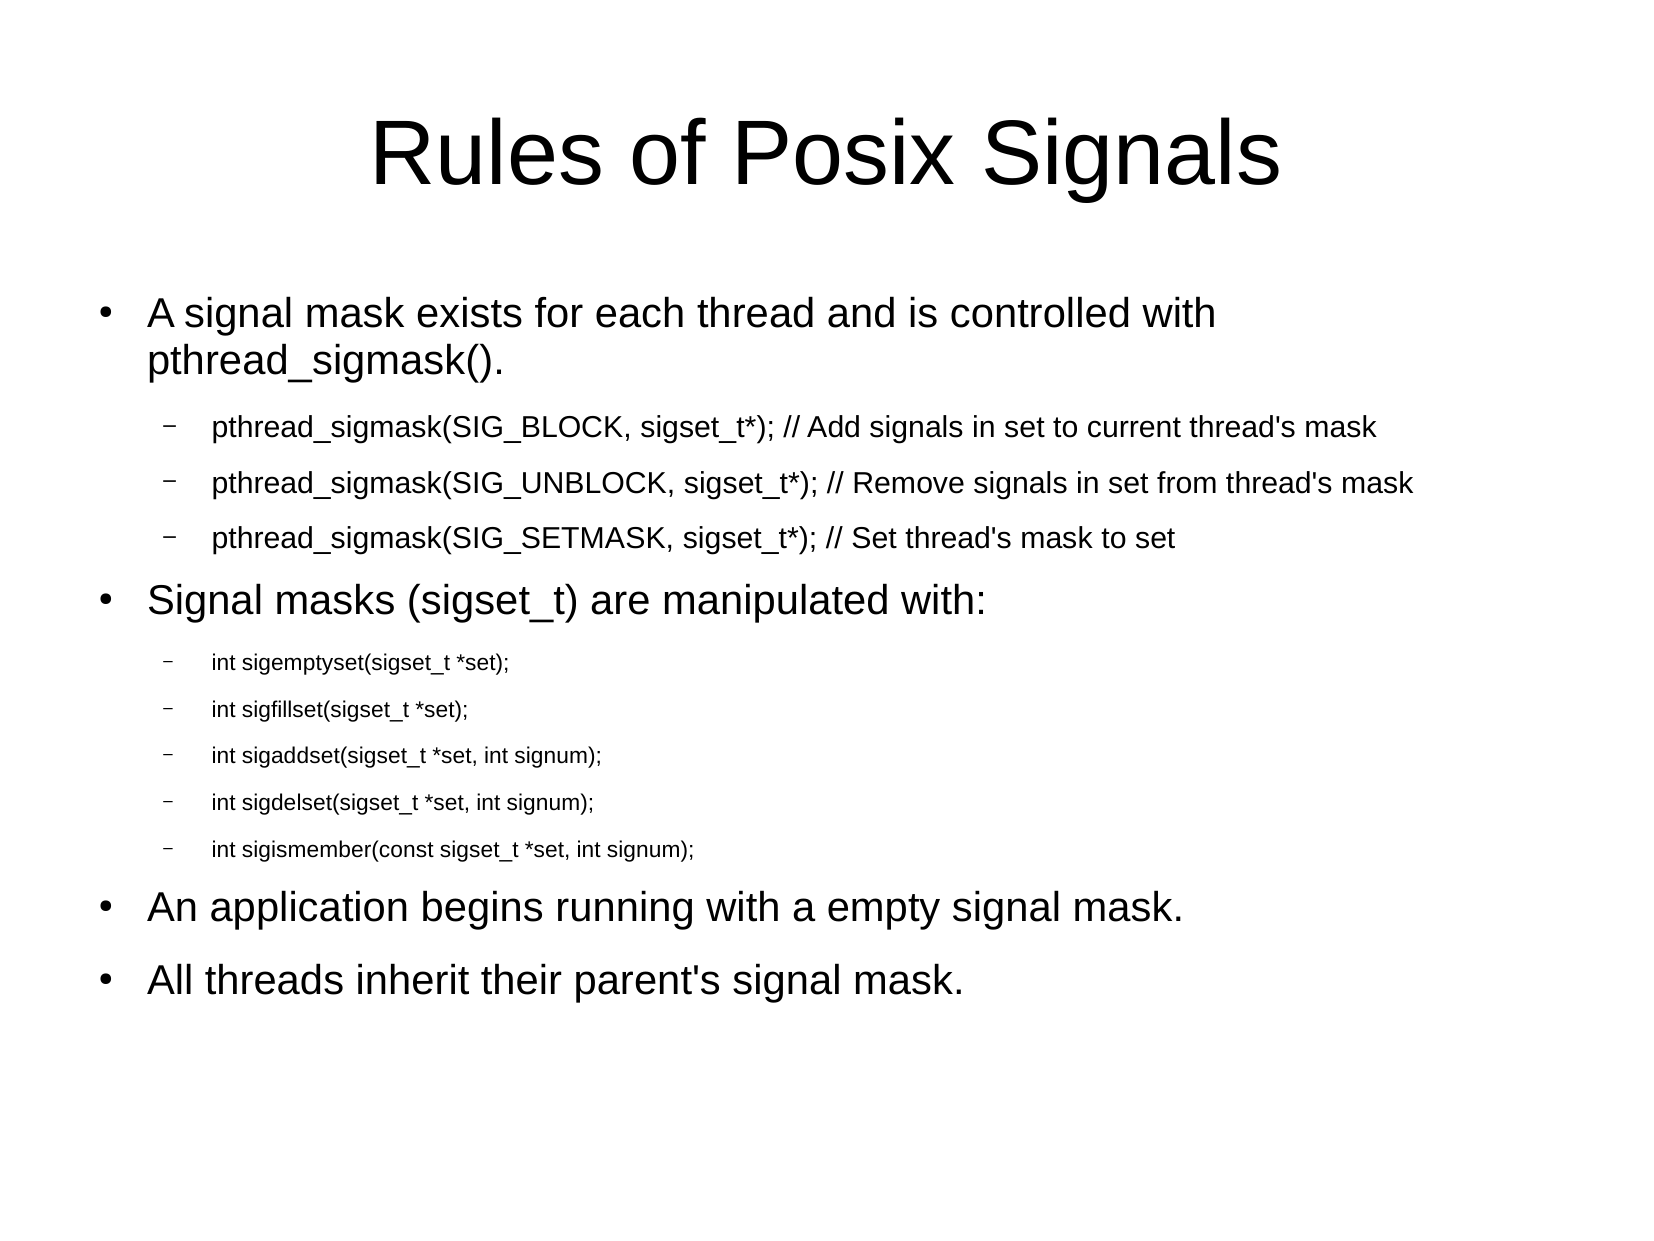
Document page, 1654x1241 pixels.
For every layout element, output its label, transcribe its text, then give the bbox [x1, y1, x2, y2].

list A signal mask exists for each thread and is controlled with pthread_sigmask(). pthread_sigmask(SIG_BLOCK, sigset_t*); // Add signals in set to current thread's mask pthread_sigmask(SIG_UNBLOCK, sigset_t*); // Remove signals in set from thread's mask pthread_sigmask(SIG_SETMASK, sigset_t*); // Set thread's mask to set Signal masks (sigset_t) are manipulated with: int sigemptyset(sigset_t *set); int sigfillset(sigset_t *set); int sigaddset(sigset_t *set, int signum); int sigdelset(sigset_t *set, int signum); int sigismember(const sigset_t *set, int signum); An application begins running with a empty signal mask. All threads inherit their parent's signal mask. [82, 290, 1571, 1010]
title Rules of Posix Signals [82, 49, 1571, 257]
